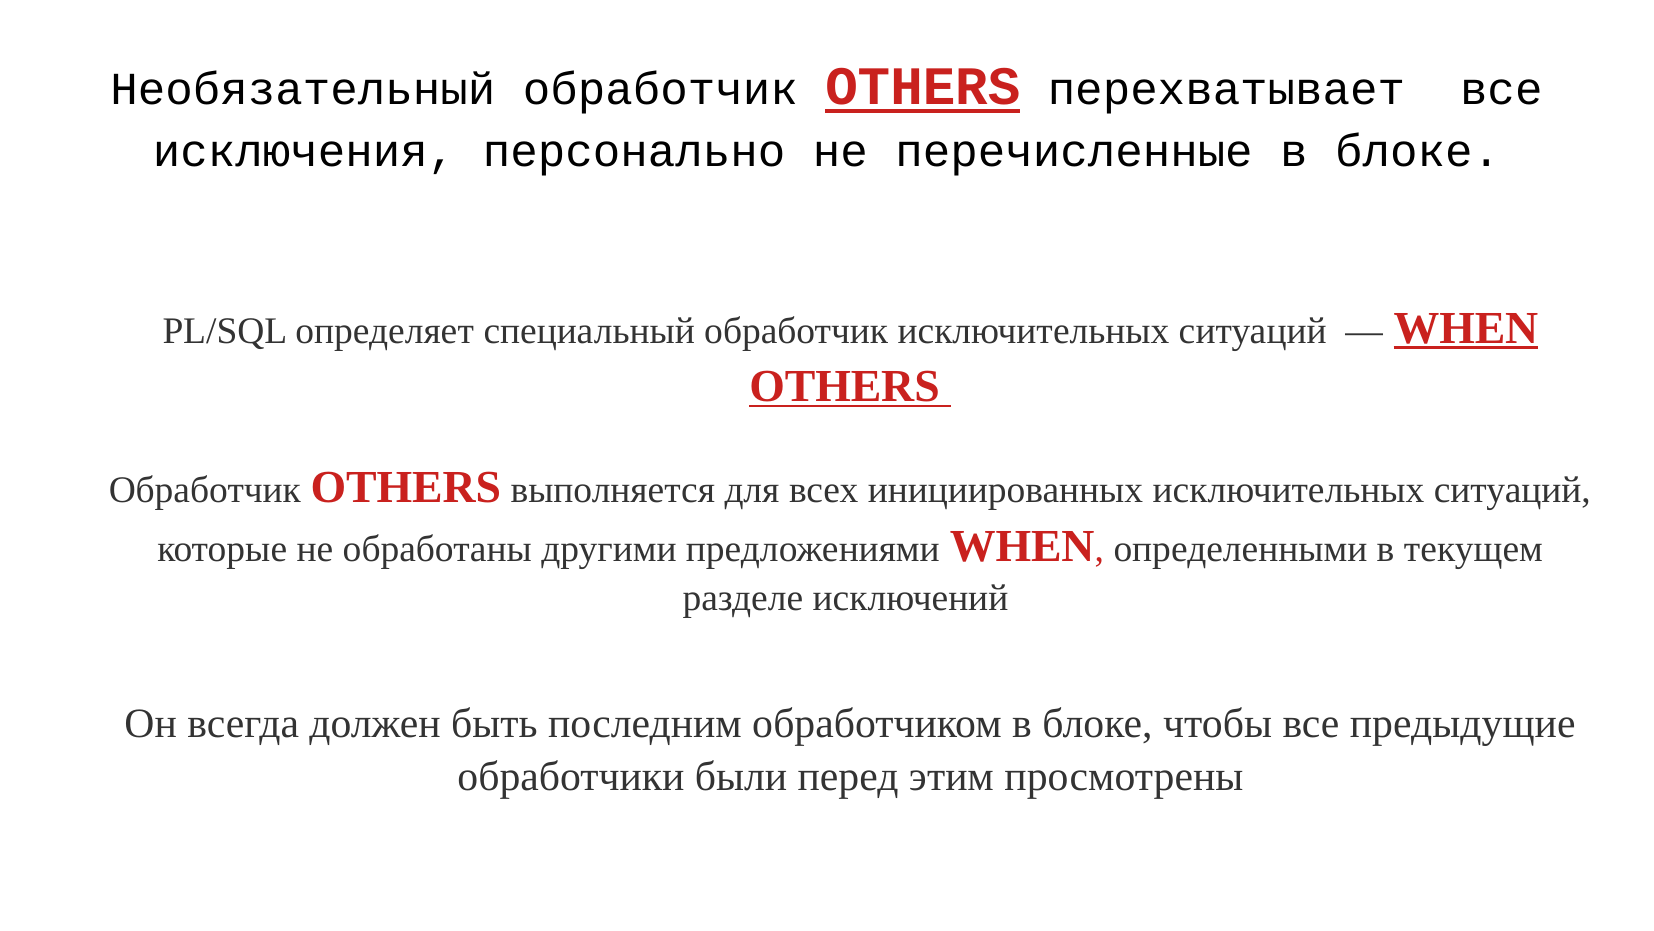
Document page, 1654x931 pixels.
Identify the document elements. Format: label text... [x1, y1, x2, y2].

subtitle PL/SQL определяет специальный обработчик исключительных ситуаций — WHEN OTHERS Обработчик OTHERS выполняется для всех инициированных исключительных ситуаций, которые не обработаны другими предложениями WHEN, определенными в текущем разделе исключений Он всегда должен быть последним обработчиком в блоке, чтобы все предыдущие обработчики были перед этим просмотрены [106, 295, 1595, 886]
title Необязательный обработчик OTHERS перехватывает все исключения, персонально не перечисленные в блоке. [82, 37, 1571, 193]
